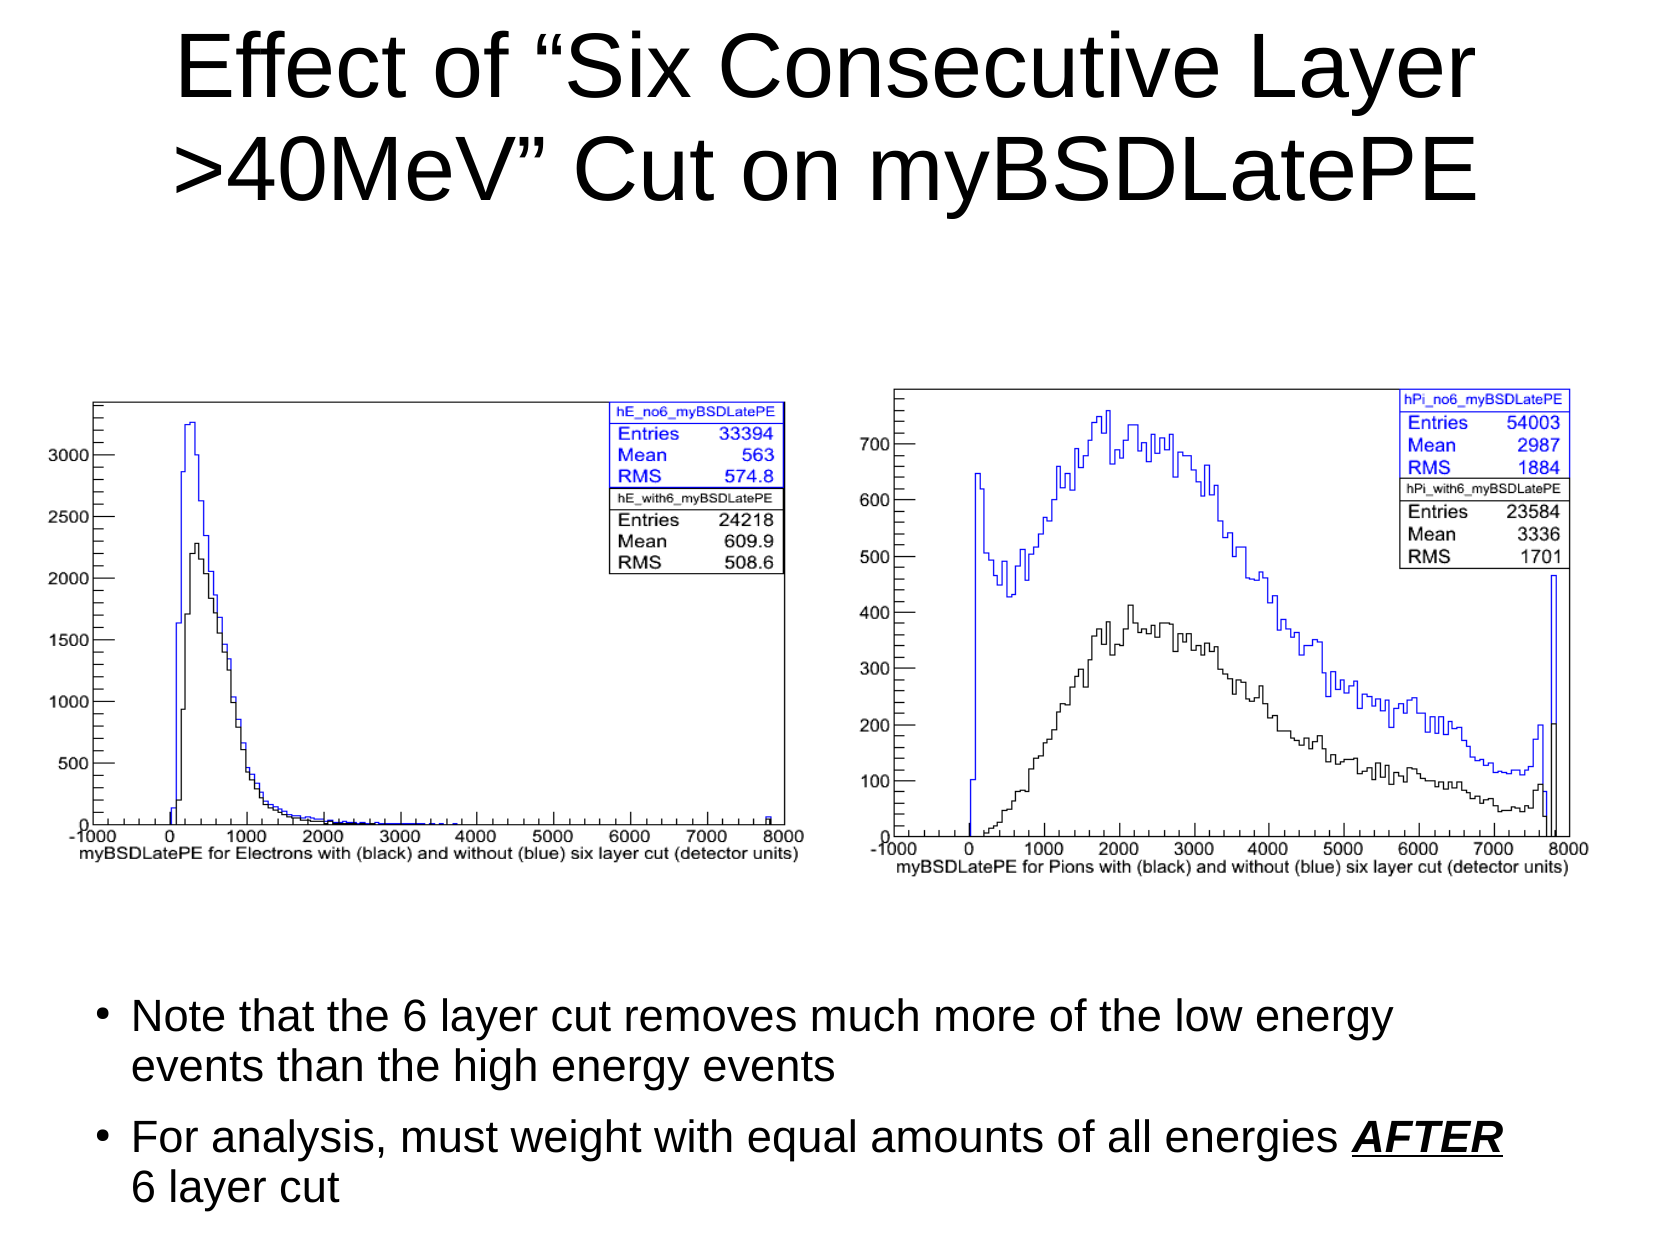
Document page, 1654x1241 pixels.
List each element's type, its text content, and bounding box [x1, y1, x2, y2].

title Effect of “Six Consecutive Layer >40MeV” Cut on myBSDLatePE [82, 13, 1571, 222]
list Note that the 6 layer cut removes much more of the low energy events than the high energy events For analysis, must weight with equal amounts of all energies AFTER 6 layer cut [82, 990, 1538, 1216]
picture [7, 333, 1654, 893]
